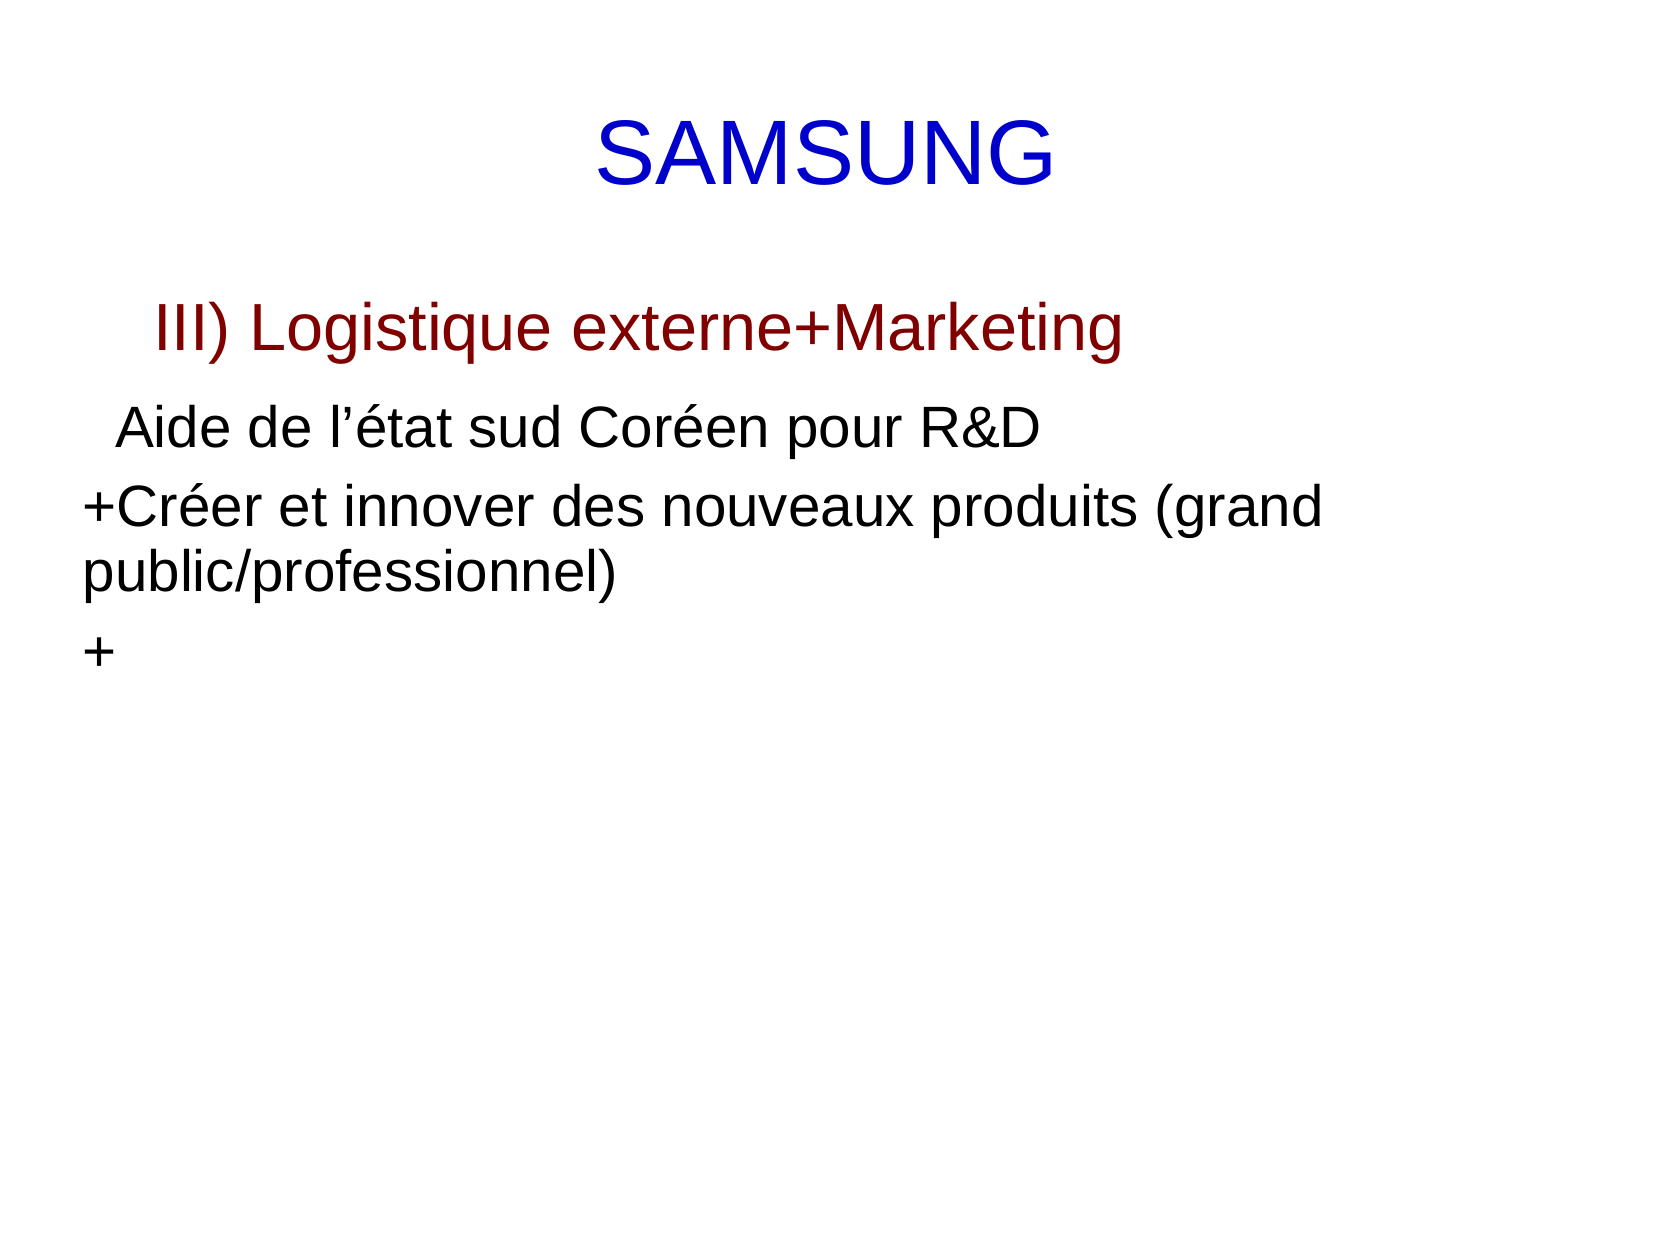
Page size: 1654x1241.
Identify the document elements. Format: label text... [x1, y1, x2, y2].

list III) Logistique externe+Marketing Aide de l’état sud Coréen pour R&D +Créer et innover des nouveaux produits (grand public/professionnel) + [82, 290, 1571, 1010]
title SAMSUNG [82, 49, 1571, 257]
